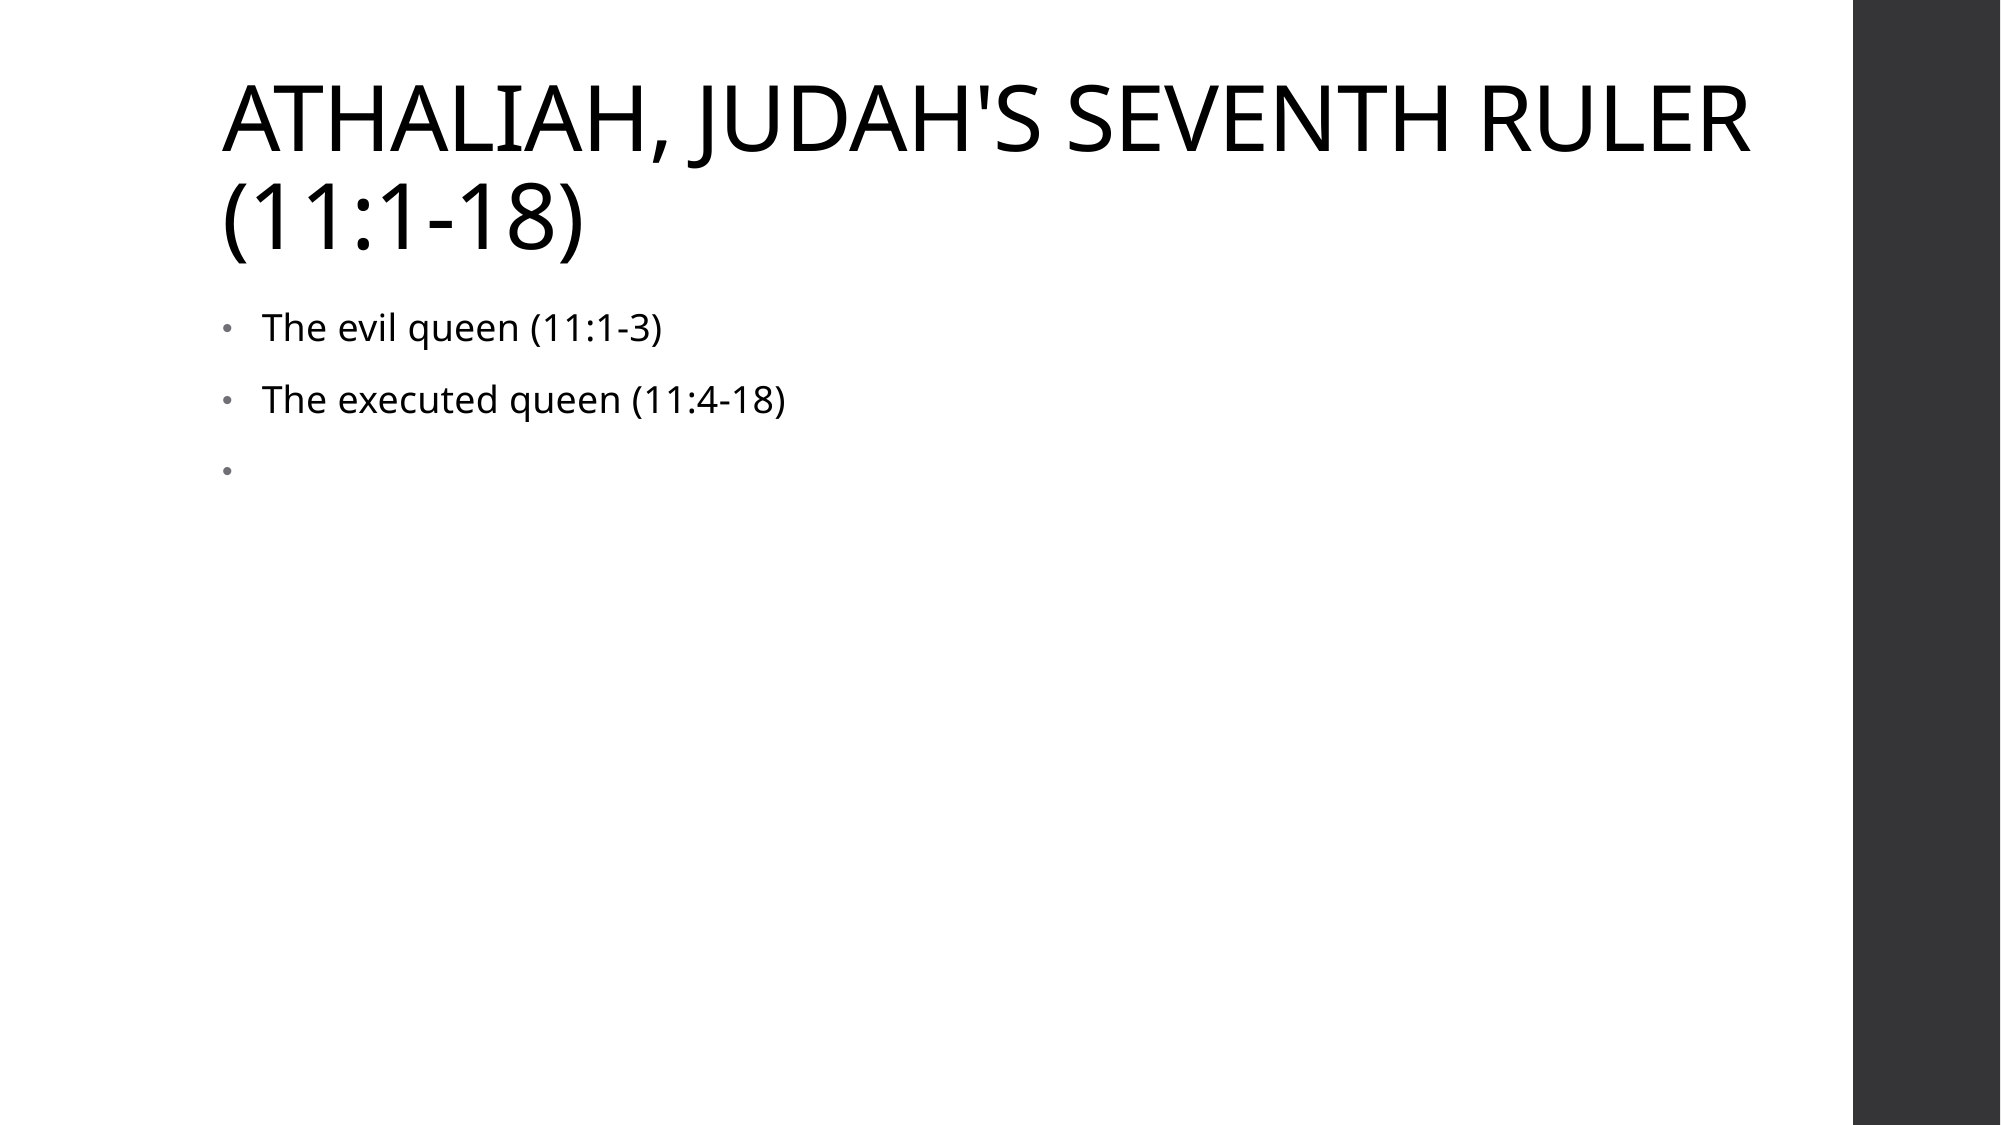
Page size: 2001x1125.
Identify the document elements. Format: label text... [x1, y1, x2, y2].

title ATHALIAH, JUDAH'S SEVENTH RULER (11:1-18) [206, 60, 1797, 278]
list The evil queen (11:1-3) The executed queen (11:4-18) [206, 299, 1617, 1014]
